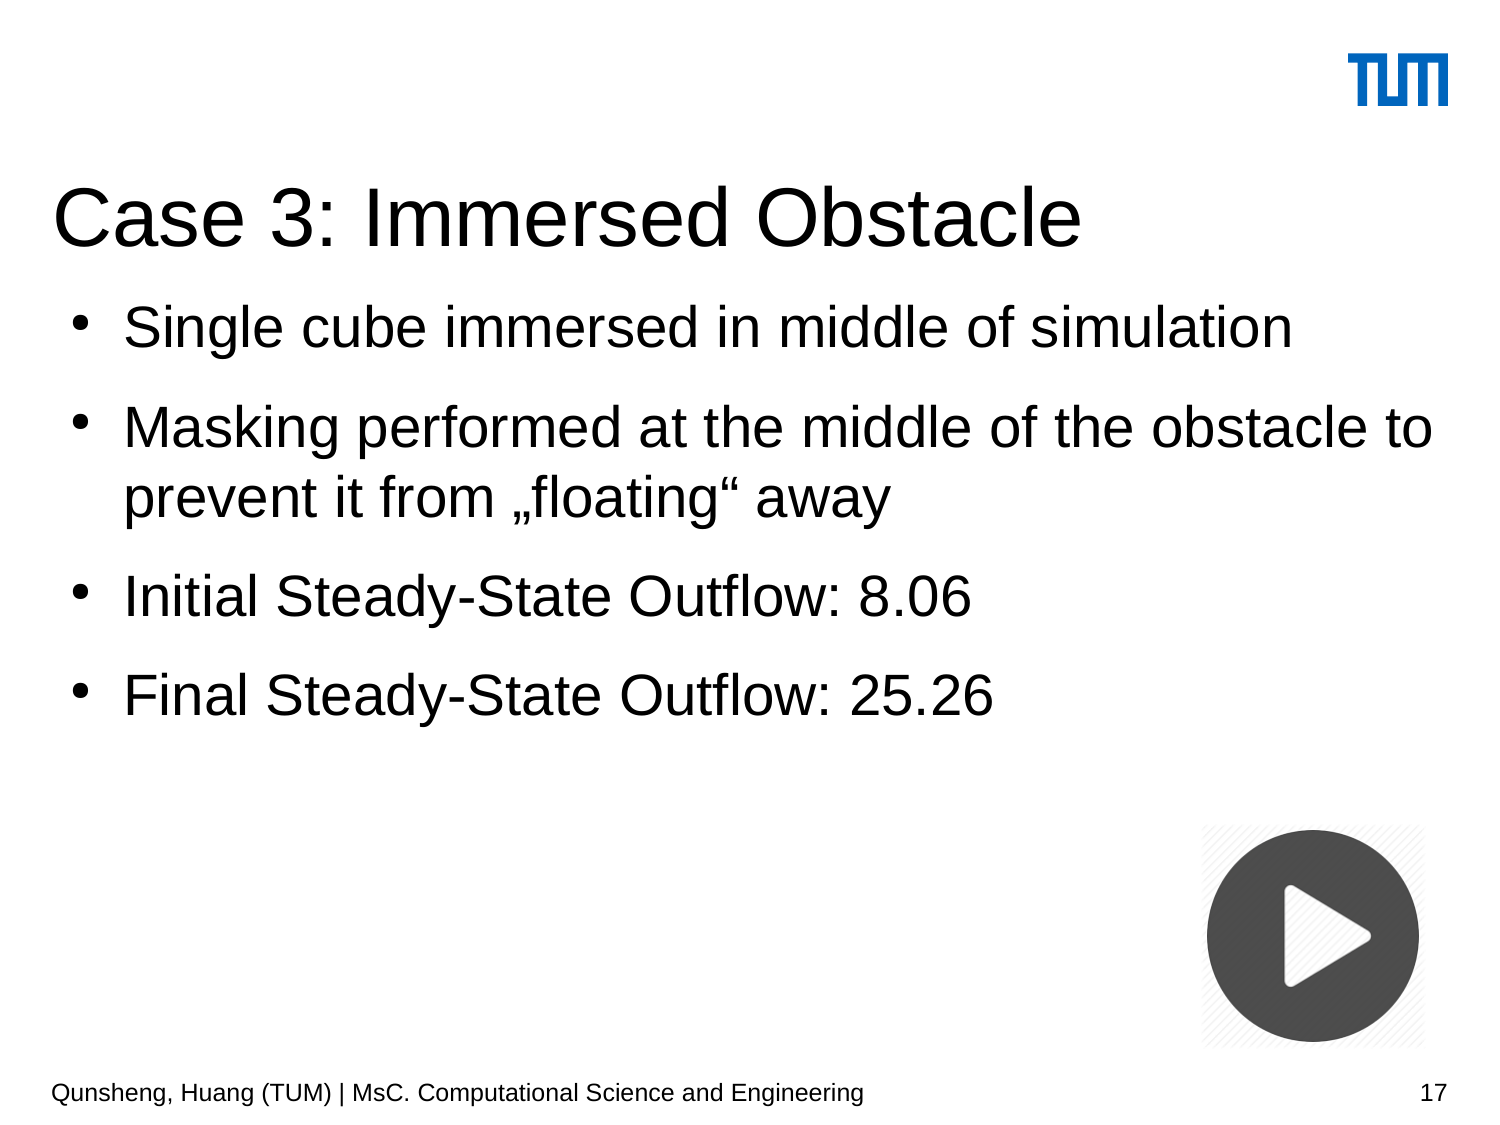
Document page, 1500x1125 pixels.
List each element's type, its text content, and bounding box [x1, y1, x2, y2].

slide_number <number> [1111, 1061, 1448, 1122]
list Single cube immersed in middle of simulation Masking performed at the middle of the obstacle to prevent it from „floating“ away Initial Steady-State Outflow: 8.06 Final Steady-State Outflow: 25.26 [52, 289, 1449, 1061]
title Case 3: Immersed Obstacle [52, 163, 1449, 231]
